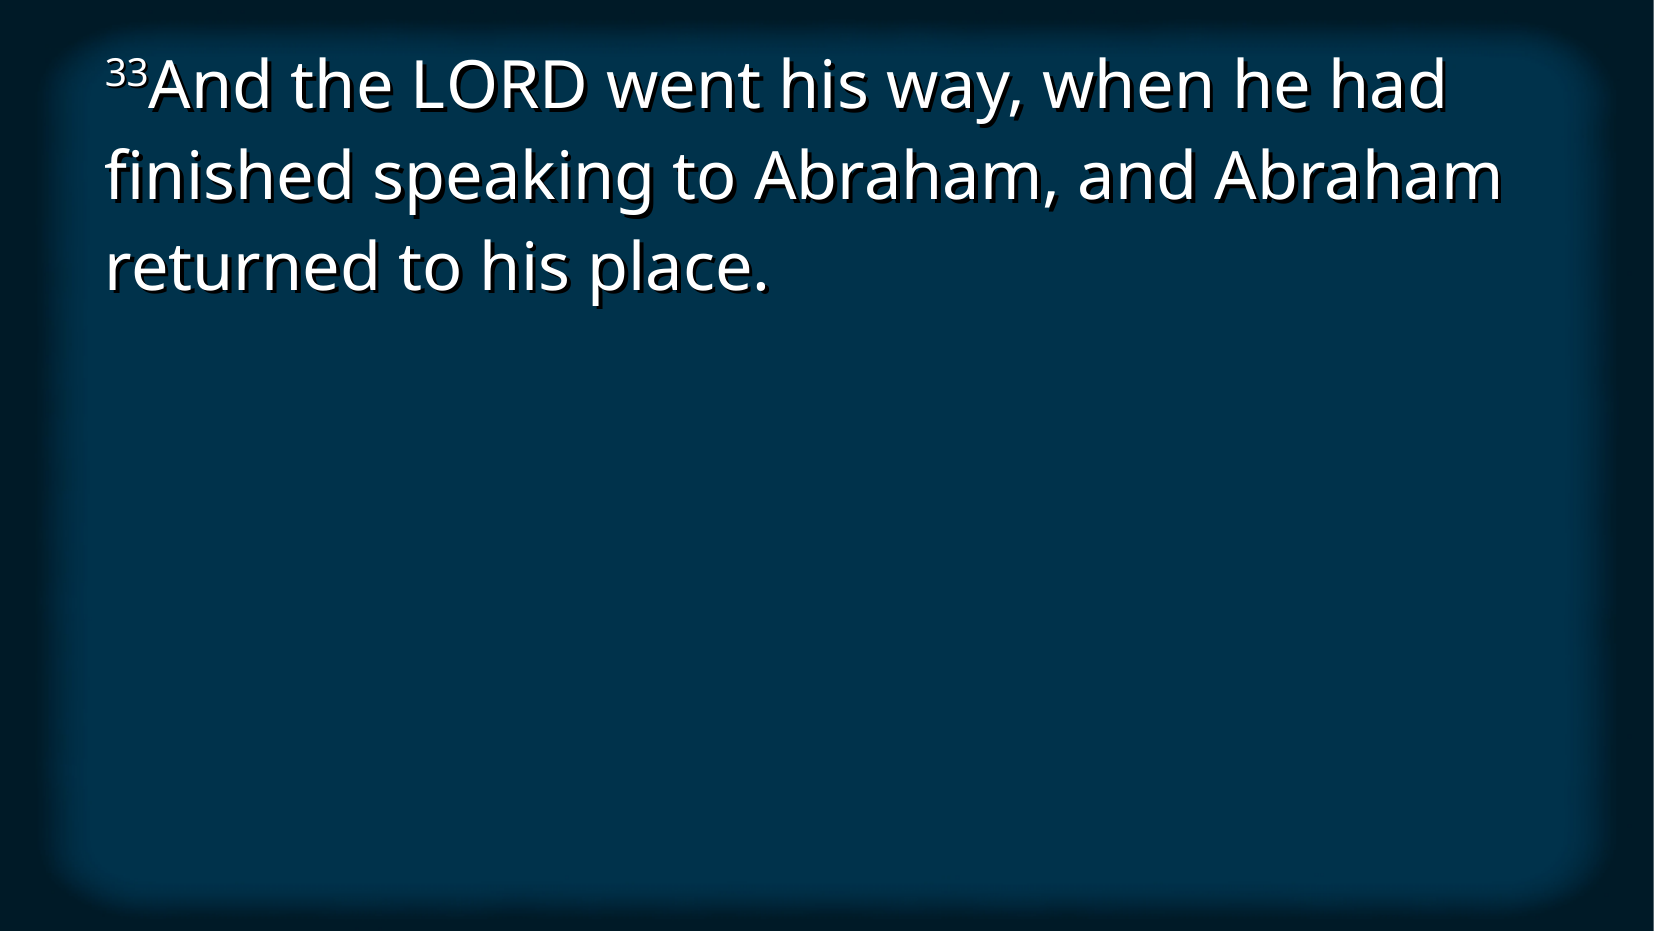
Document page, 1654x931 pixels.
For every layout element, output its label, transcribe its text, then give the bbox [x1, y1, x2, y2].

text_box 33And the LORD went his way, when he had finished speaking to Abraham, and Abraham returned to his place. [90, 30, 1576, 312]
picture [0, 0, 1654, 931]
